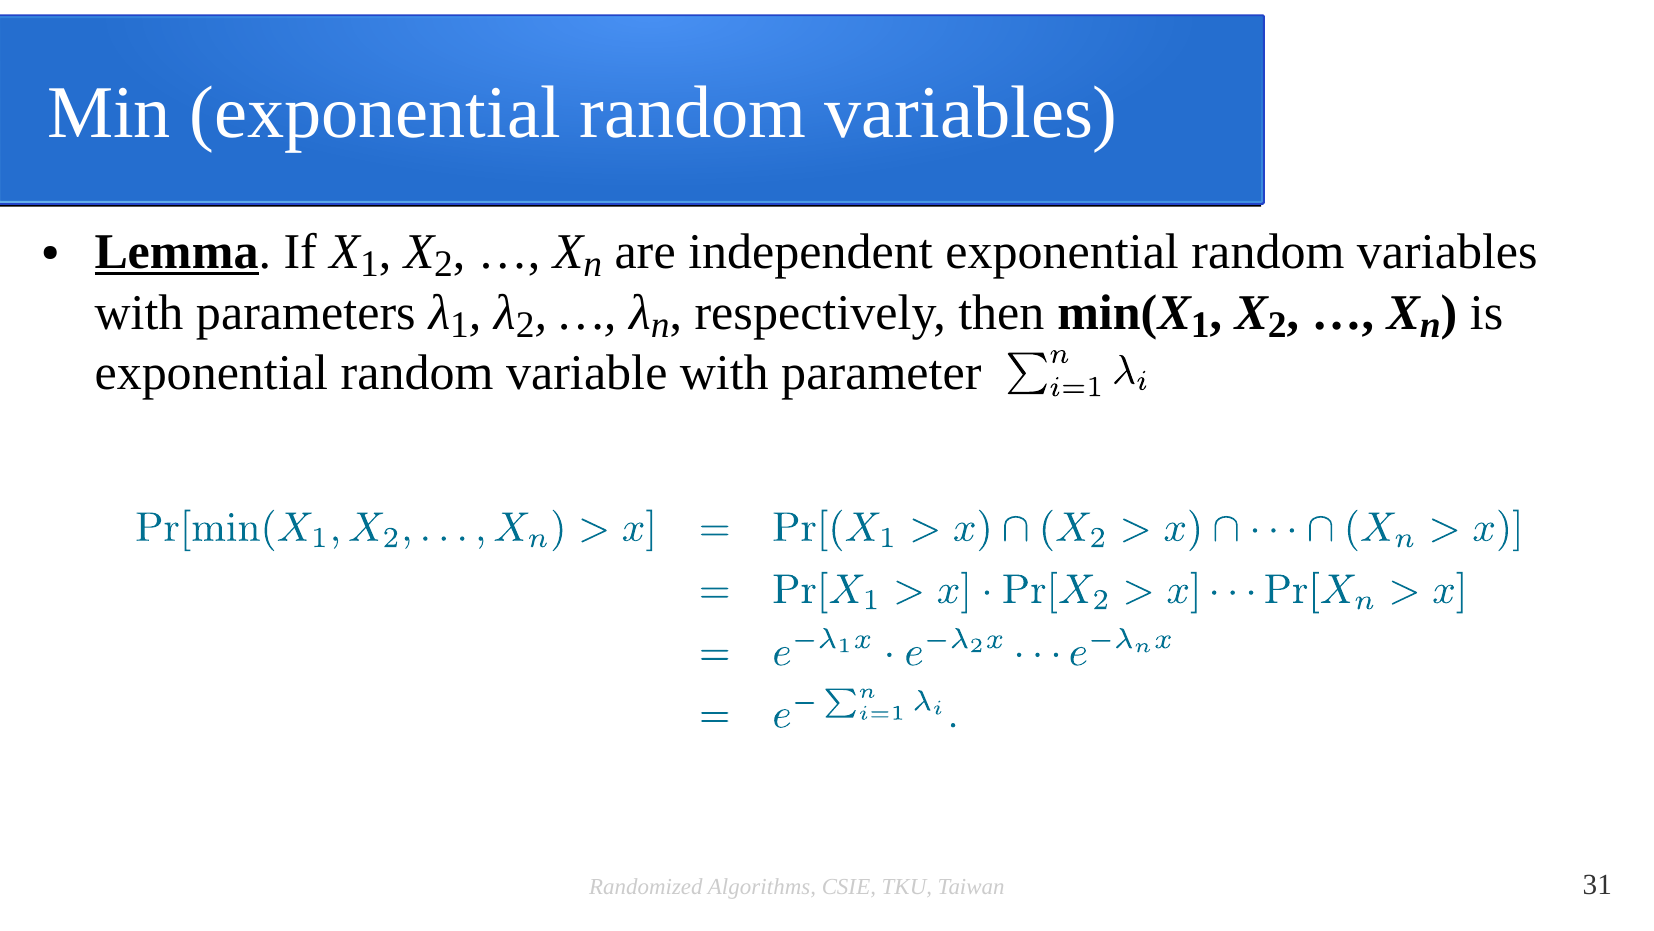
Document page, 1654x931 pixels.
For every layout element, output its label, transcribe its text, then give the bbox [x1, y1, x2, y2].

title Min (exponential random variables) [47, 35, 1199, 189]
picture [1003, 348, 1148, 398]
list Lemma. If X1, X2, …, Xn are independent exponential random variables with parameters λ1, λ2, …, λn, respectively, then min(X1, X2, …, Xn) is exponential random variable with parameter [23, 224, 1595, 764]
text_box [136, 509, 1519, 728]
